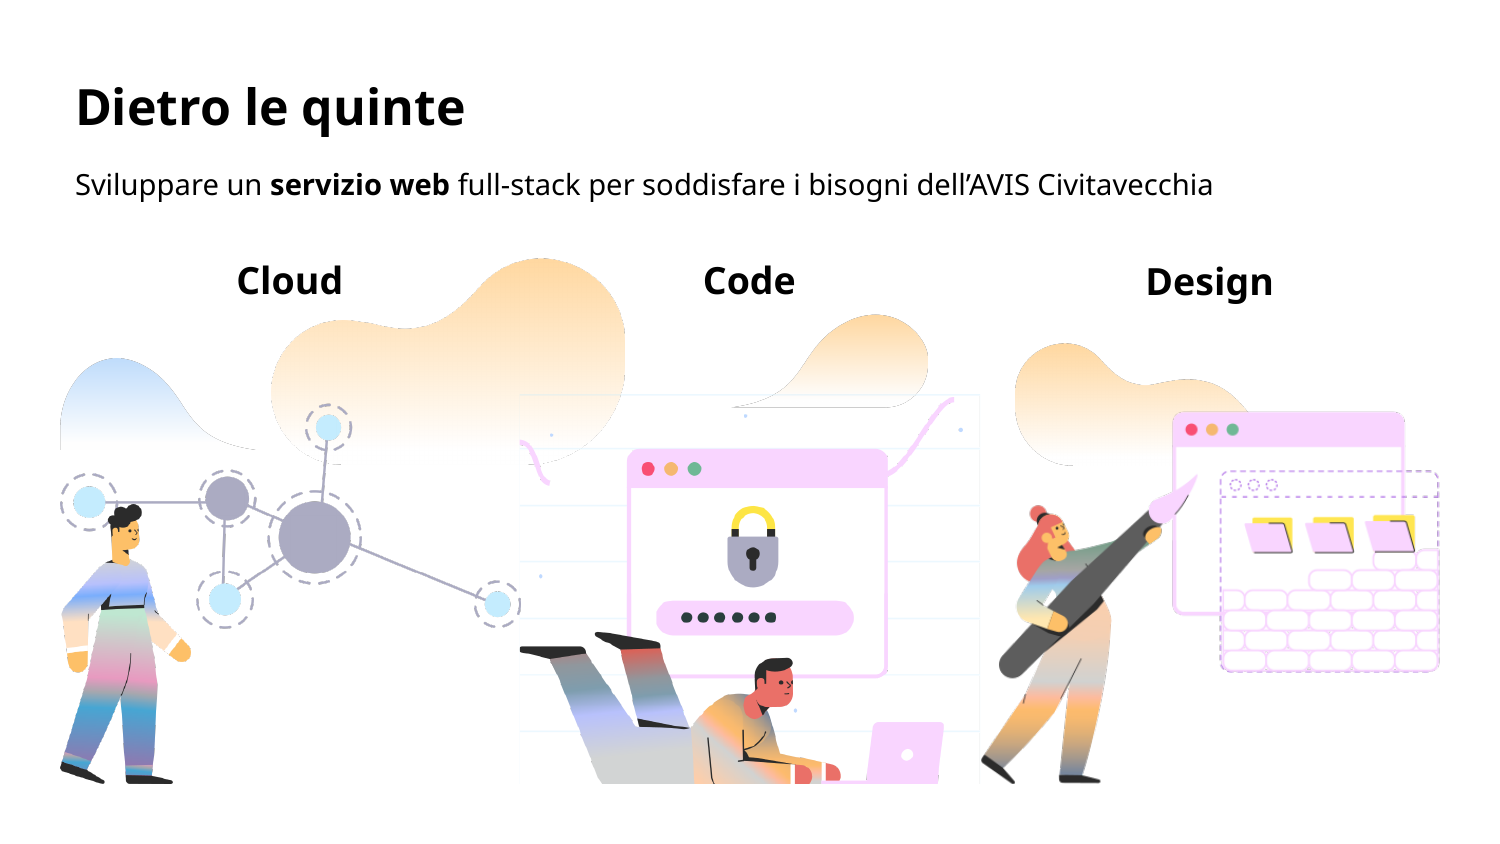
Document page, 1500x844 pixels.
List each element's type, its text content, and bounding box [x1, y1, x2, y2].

title Dietro le quinte [60, 0, 1440, 151]
picture [60, 258, 1440, 784]
title Cloud [60, 145, 519, 317]
title Code [520, 145, 979, 317]
title Design [979, 146, 1441, 318]
